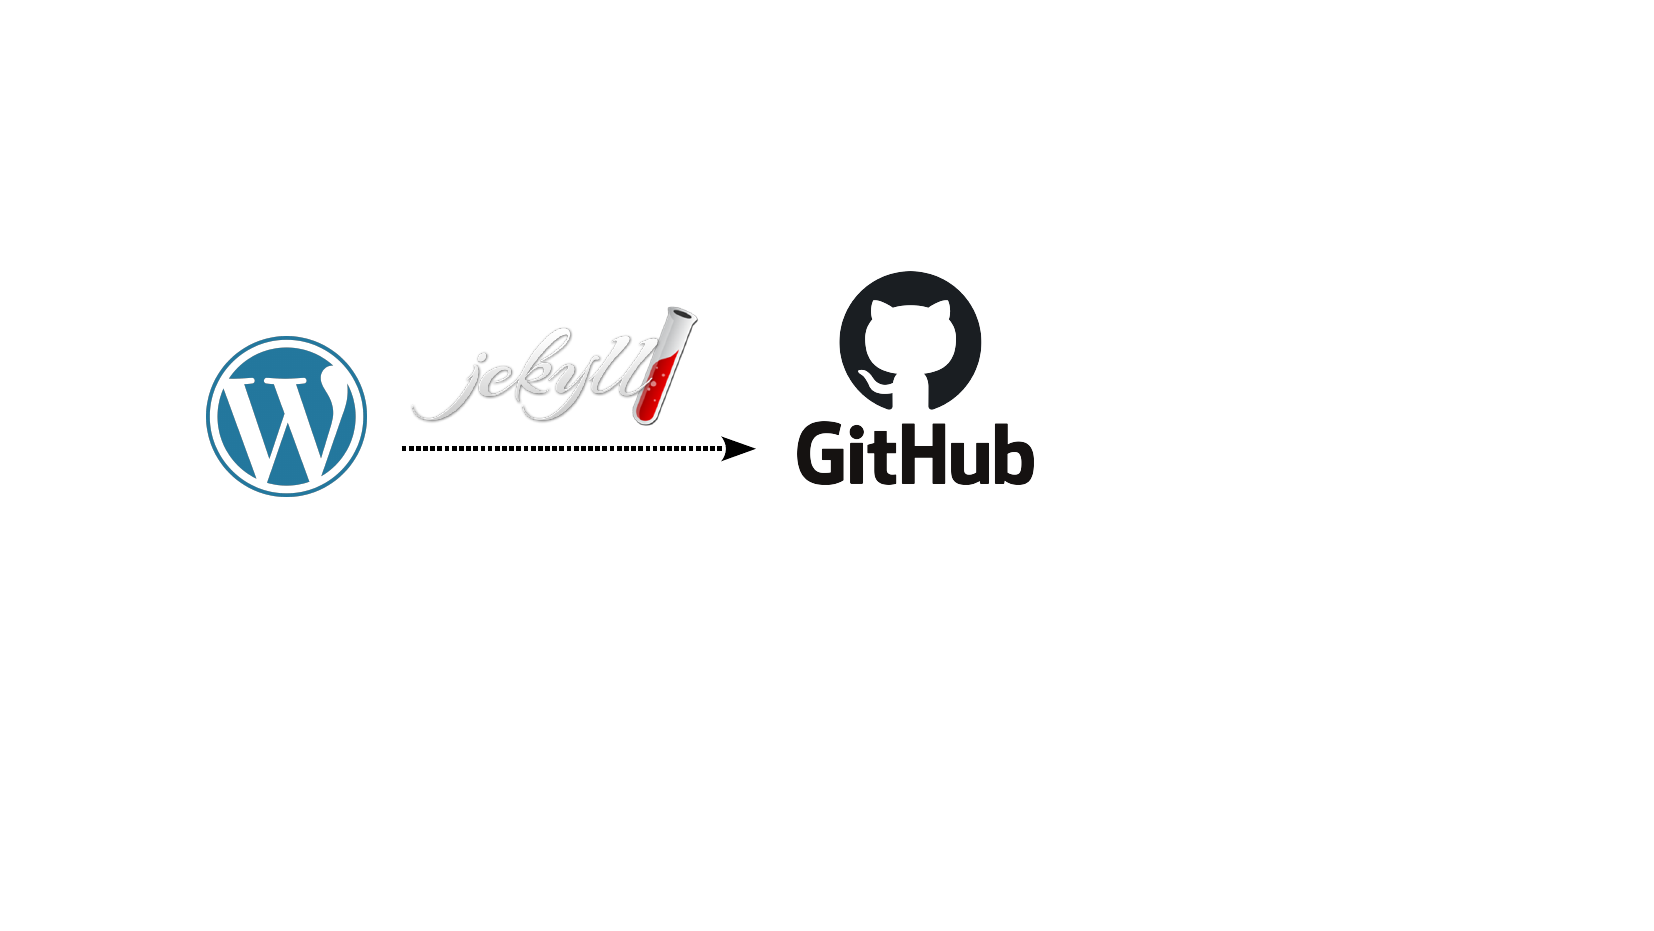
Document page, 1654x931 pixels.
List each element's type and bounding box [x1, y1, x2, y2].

picture [401, 295, 709, 438]
picture [797, 271, 1034, 485]
picture [206, 336, 367, 497]
